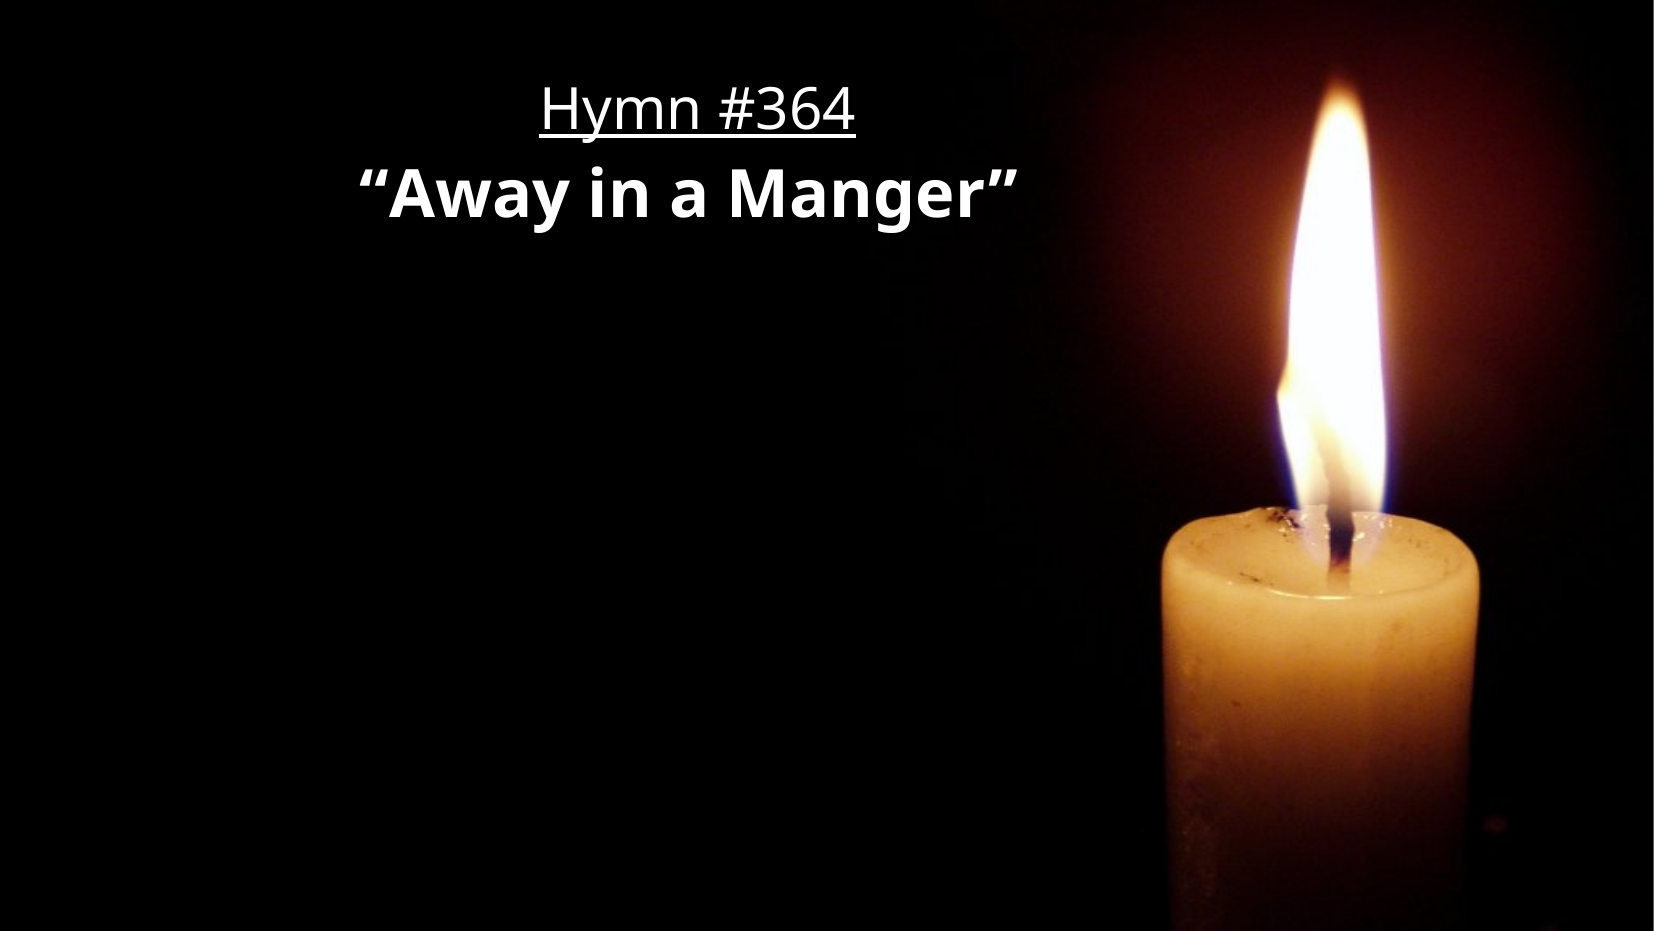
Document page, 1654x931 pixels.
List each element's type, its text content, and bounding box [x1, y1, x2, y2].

text_box Hymn #364 “Away in a Manger” [60, 60, 1336, 241]
picture [0, 0, 1654, 931]
